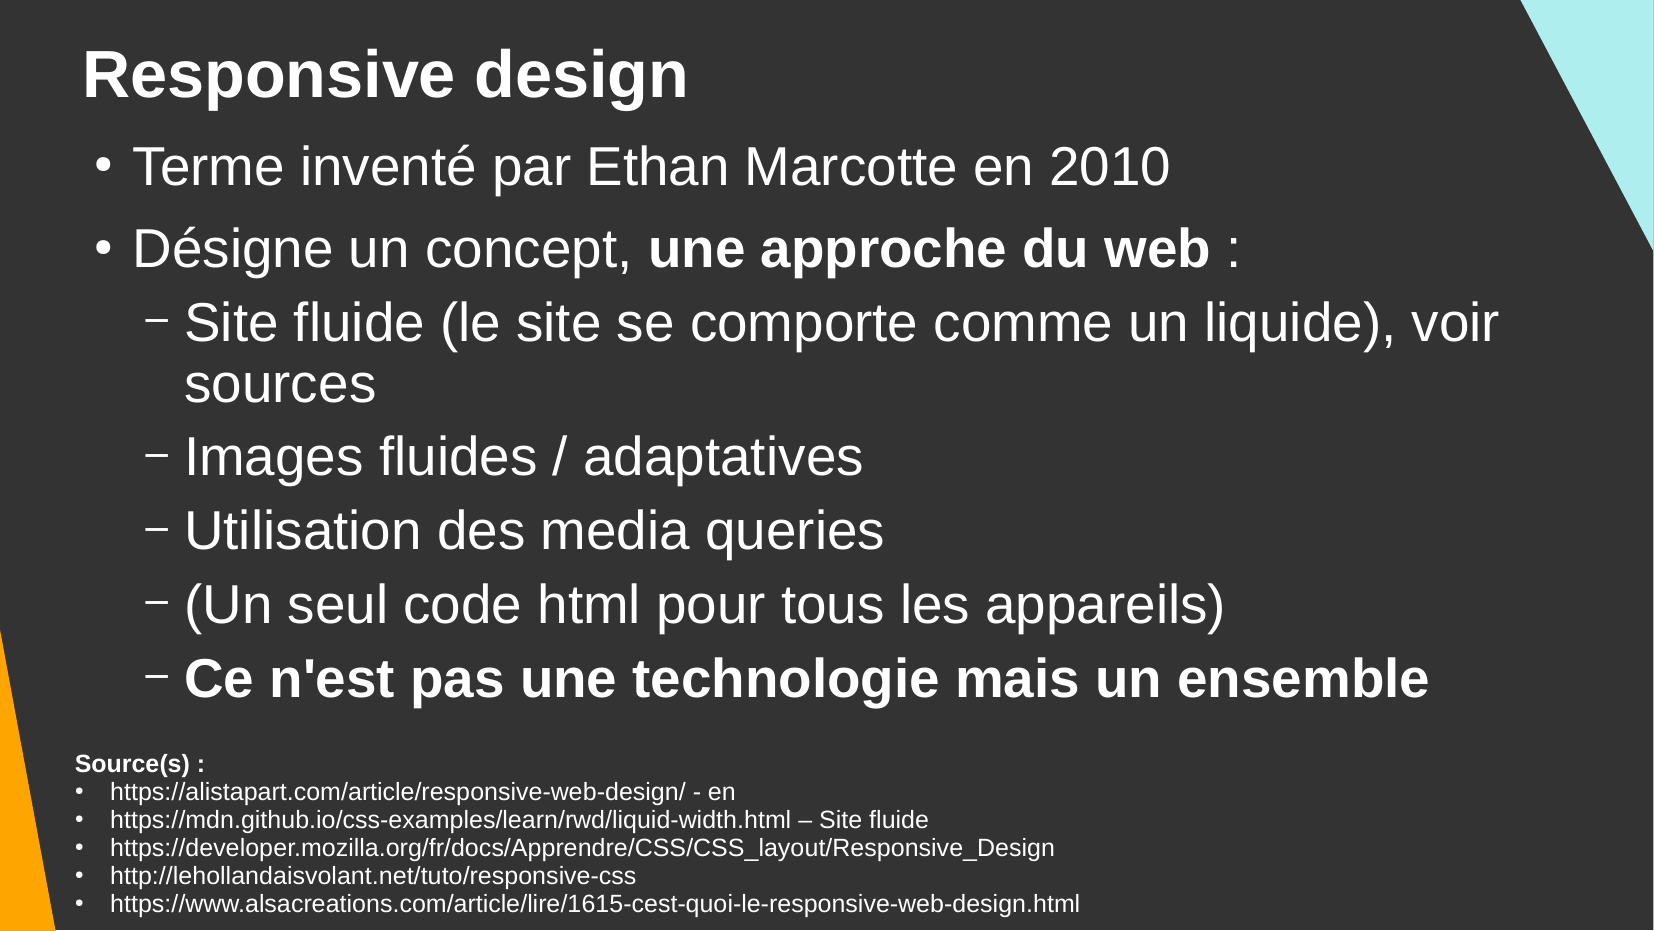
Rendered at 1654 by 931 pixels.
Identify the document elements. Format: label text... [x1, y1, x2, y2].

text_box [1520, 0, 1654, 253]
text_box Source(s) : https://alistapart.com/article/responsive-web-design/ - en https://mdn.github.io/css-examples/learn/rwd/liquid-width.html – Site fluide https://developer.mozilla.org/fr/docs/Apprendre/CSS/CSS_layout/Responsive_Design http://lehollandaisvolant.net/tuto/responsive-css https://www.alsacreations.com/article/lire/1615-cest-quoi-le-responsive-web-design.html [60, 742, 1546, 931]
title Responsive design [82, 37, 1571, 114]
text_box [0, 629, 56, 931]
list Terme inventé par Ethan Marcotte en 2010 Désigne un concept, une approche du web : Site fluide (le site se comporte comme un liquide), voir sources Images fluides / adaptatives Utilisation des media queries (Un seul code html pour tous les appareils) Ce n'est pas une technologie mais un ensemble [80, 135, 1605, 709]
